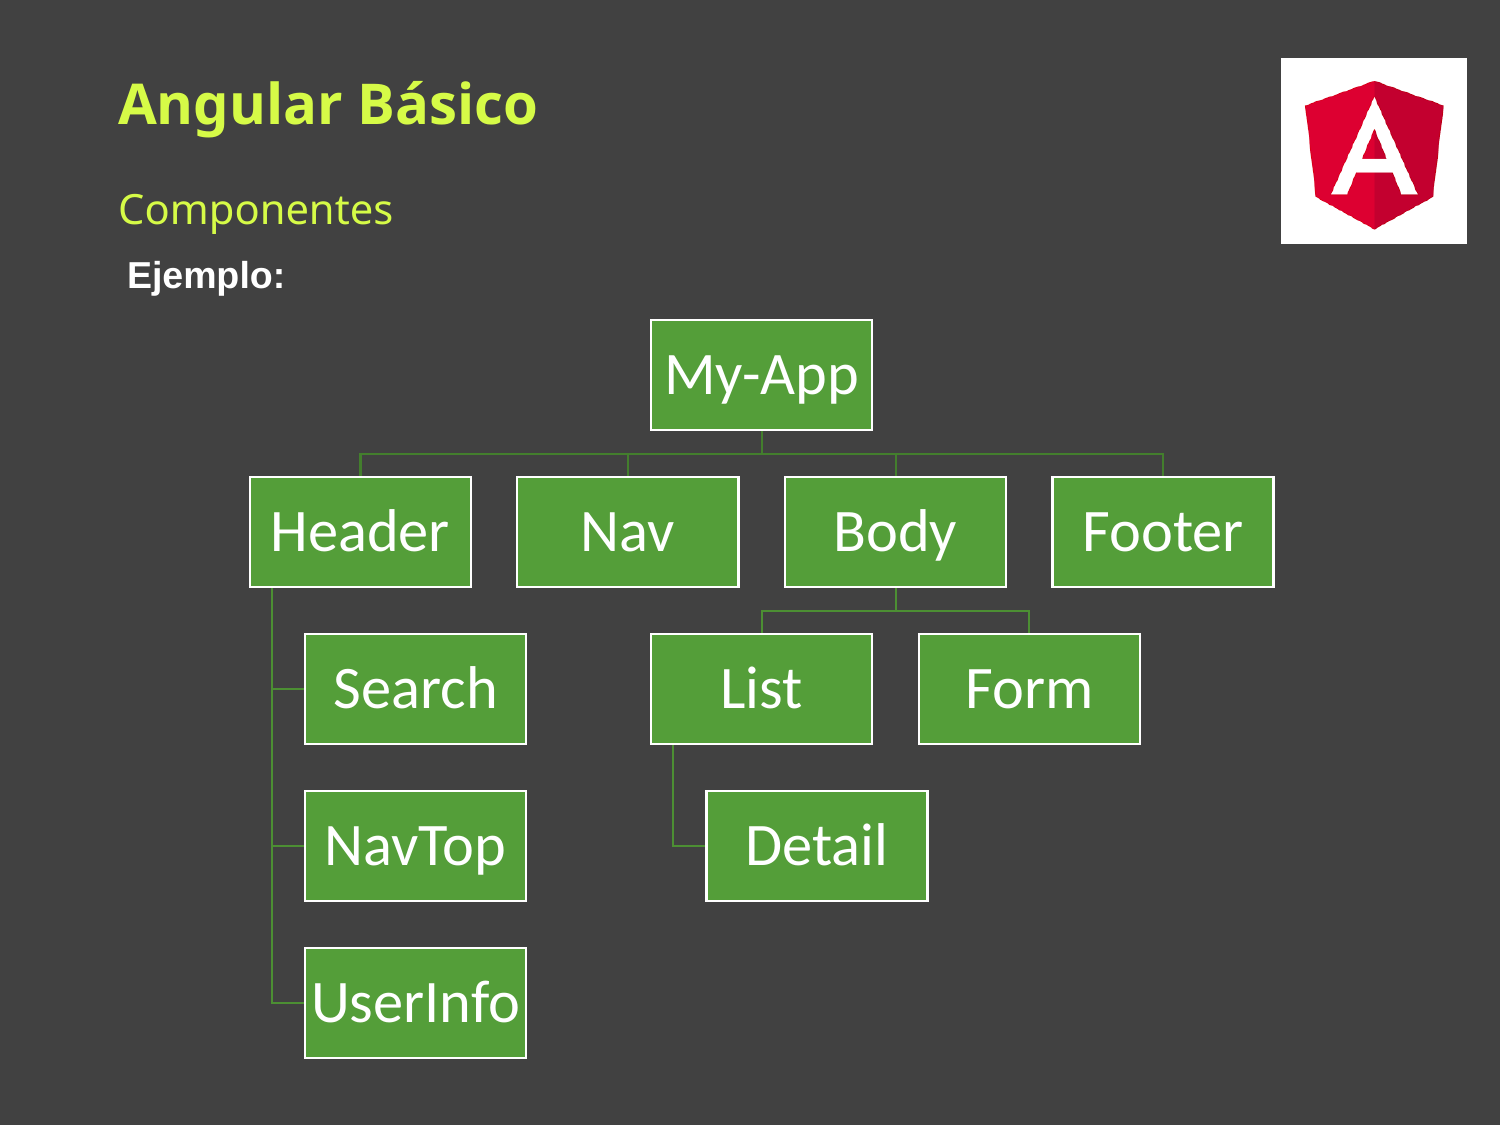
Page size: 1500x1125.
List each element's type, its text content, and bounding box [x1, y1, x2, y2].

text_box Search [305, 633, 527, 745]
text_box Body [784, 476, 1007, 588]
title Angular Básico [103, 59, 1282, 144]
picture [1281, 58, 1467, 244]
text_box UserInfo [305, 947, 527, 1059]
text_box Header [249, 476, 471, 588]
list Componentes [103, 172, 1397, 244]
text_box Footer [1052, 476, 1274, 588]
text_box Detail [706, 790, 928, 902]
text_box My-App [651, 319, 873, 431]
text_box Ejemplo: [112, 243, 1424, 1059]
text_box Form [918, 633, 1140, 745]
text_box Nav [517, 476, 739, 588]
text_box NavTop [305, 790, 527, 902]
text_box List [651, 633, 873, 745]
